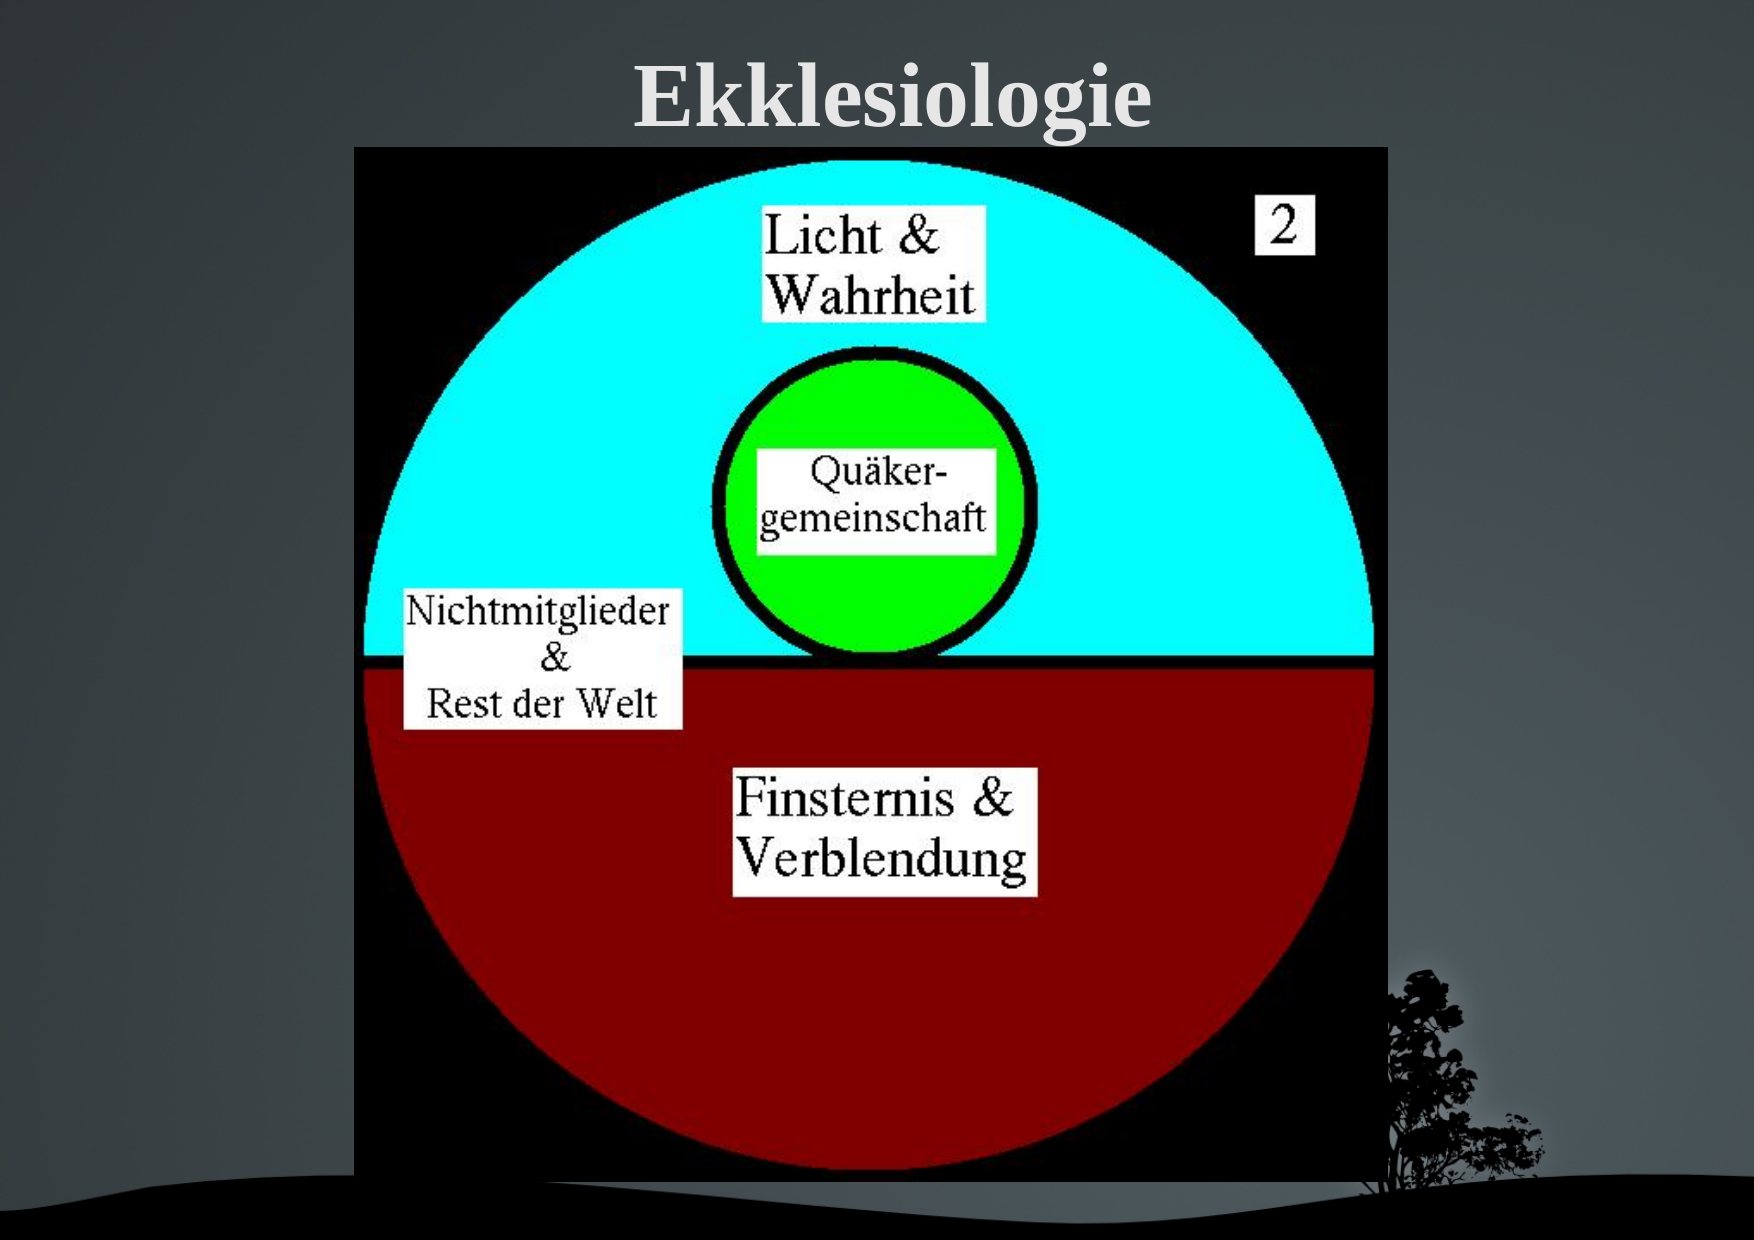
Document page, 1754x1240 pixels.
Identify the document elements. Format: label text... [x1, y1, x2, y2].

title Ekklesiologie [104, 14, 1684, 178]
picture [0, 0, 1754, 1240]
